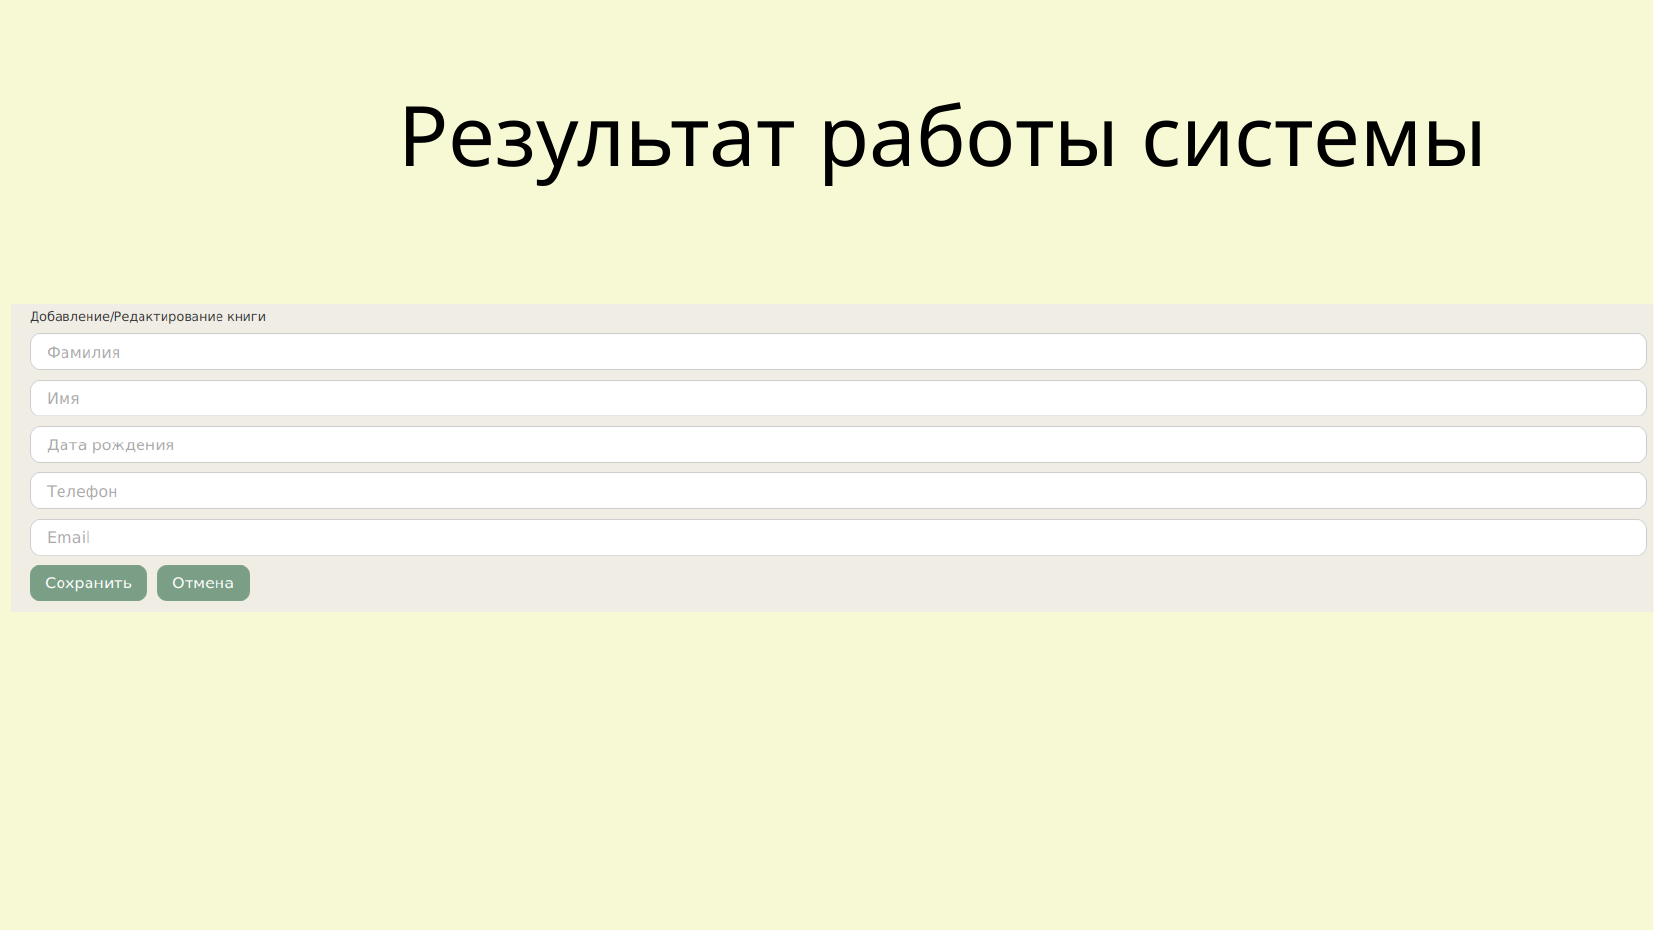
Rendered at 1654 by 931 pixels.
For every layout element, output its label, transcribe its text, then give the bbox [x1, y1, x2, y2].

picture [11, 304, 1654, 612]
text_box Результат работы системы [383, 70, 1348, 178]
